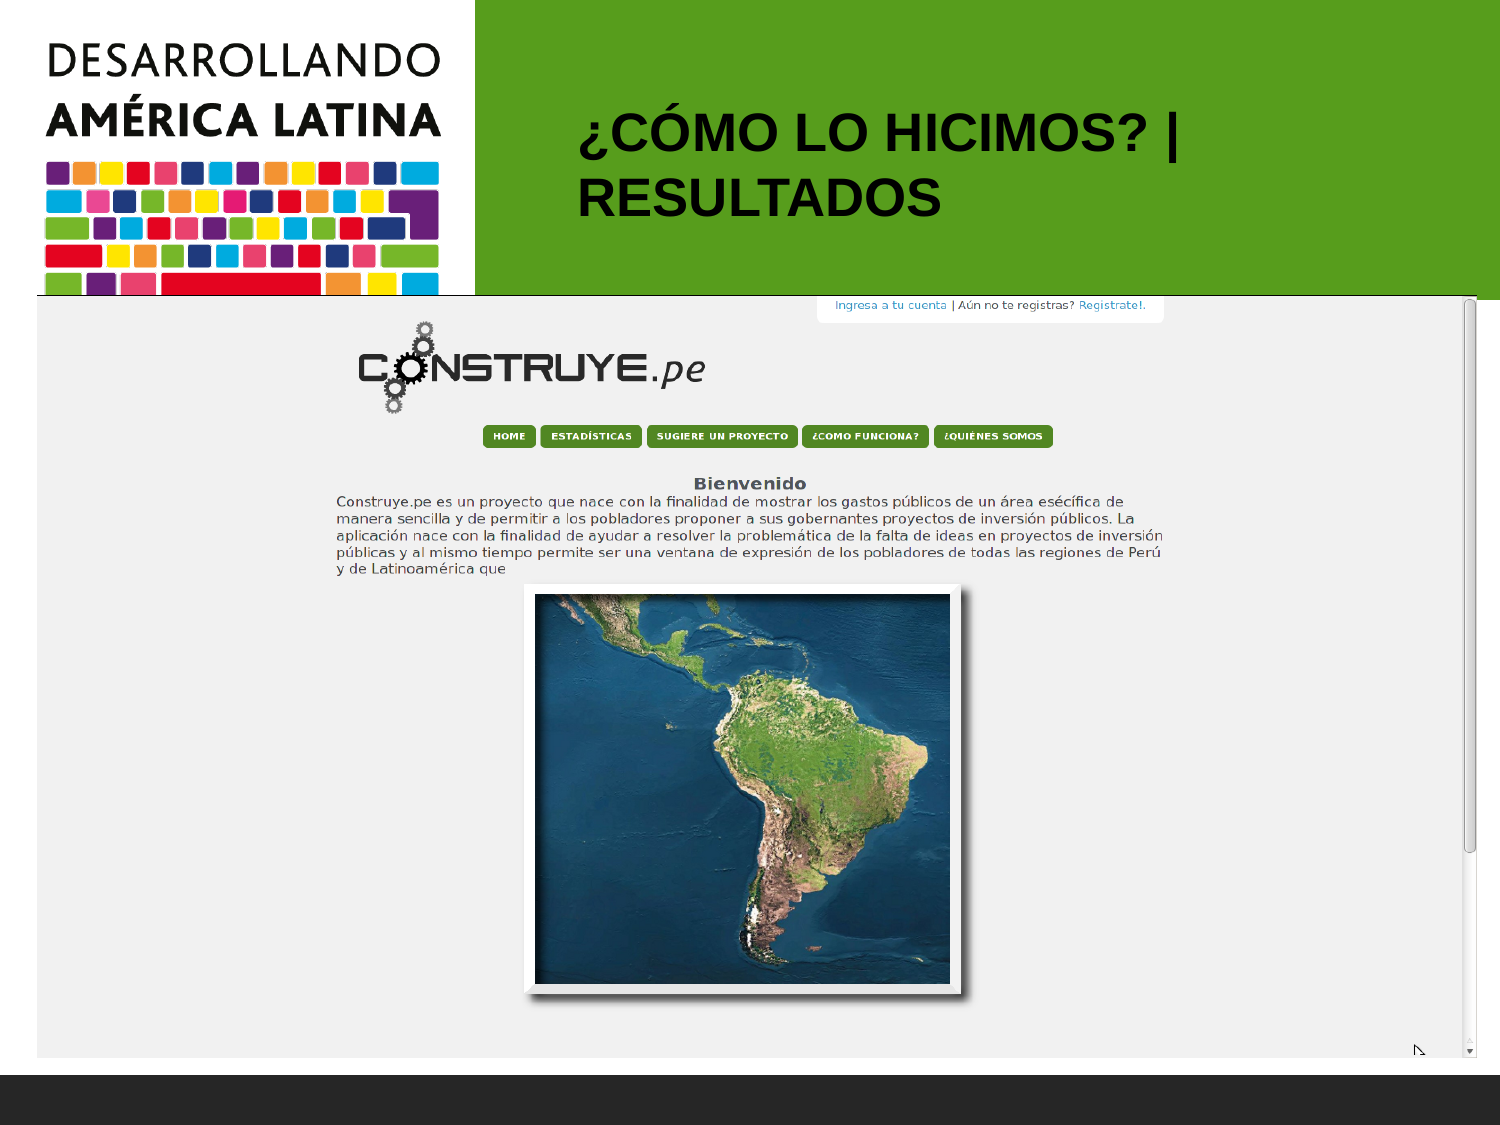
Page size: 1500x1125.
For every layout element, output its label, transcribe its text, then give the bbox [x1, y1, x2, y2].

text_box ¿CÓMO LO HICIMOS? | RESULTADOS [563, 90, 1294, 145]
text_box [1477, 638, 1488, 944]
text_box [475, 0, 1500, 300]
text_box [0, 1075, 1500, 1125]
picture [37, 295, 1477, 1058]
text_box [38, 37, 443, 295]
